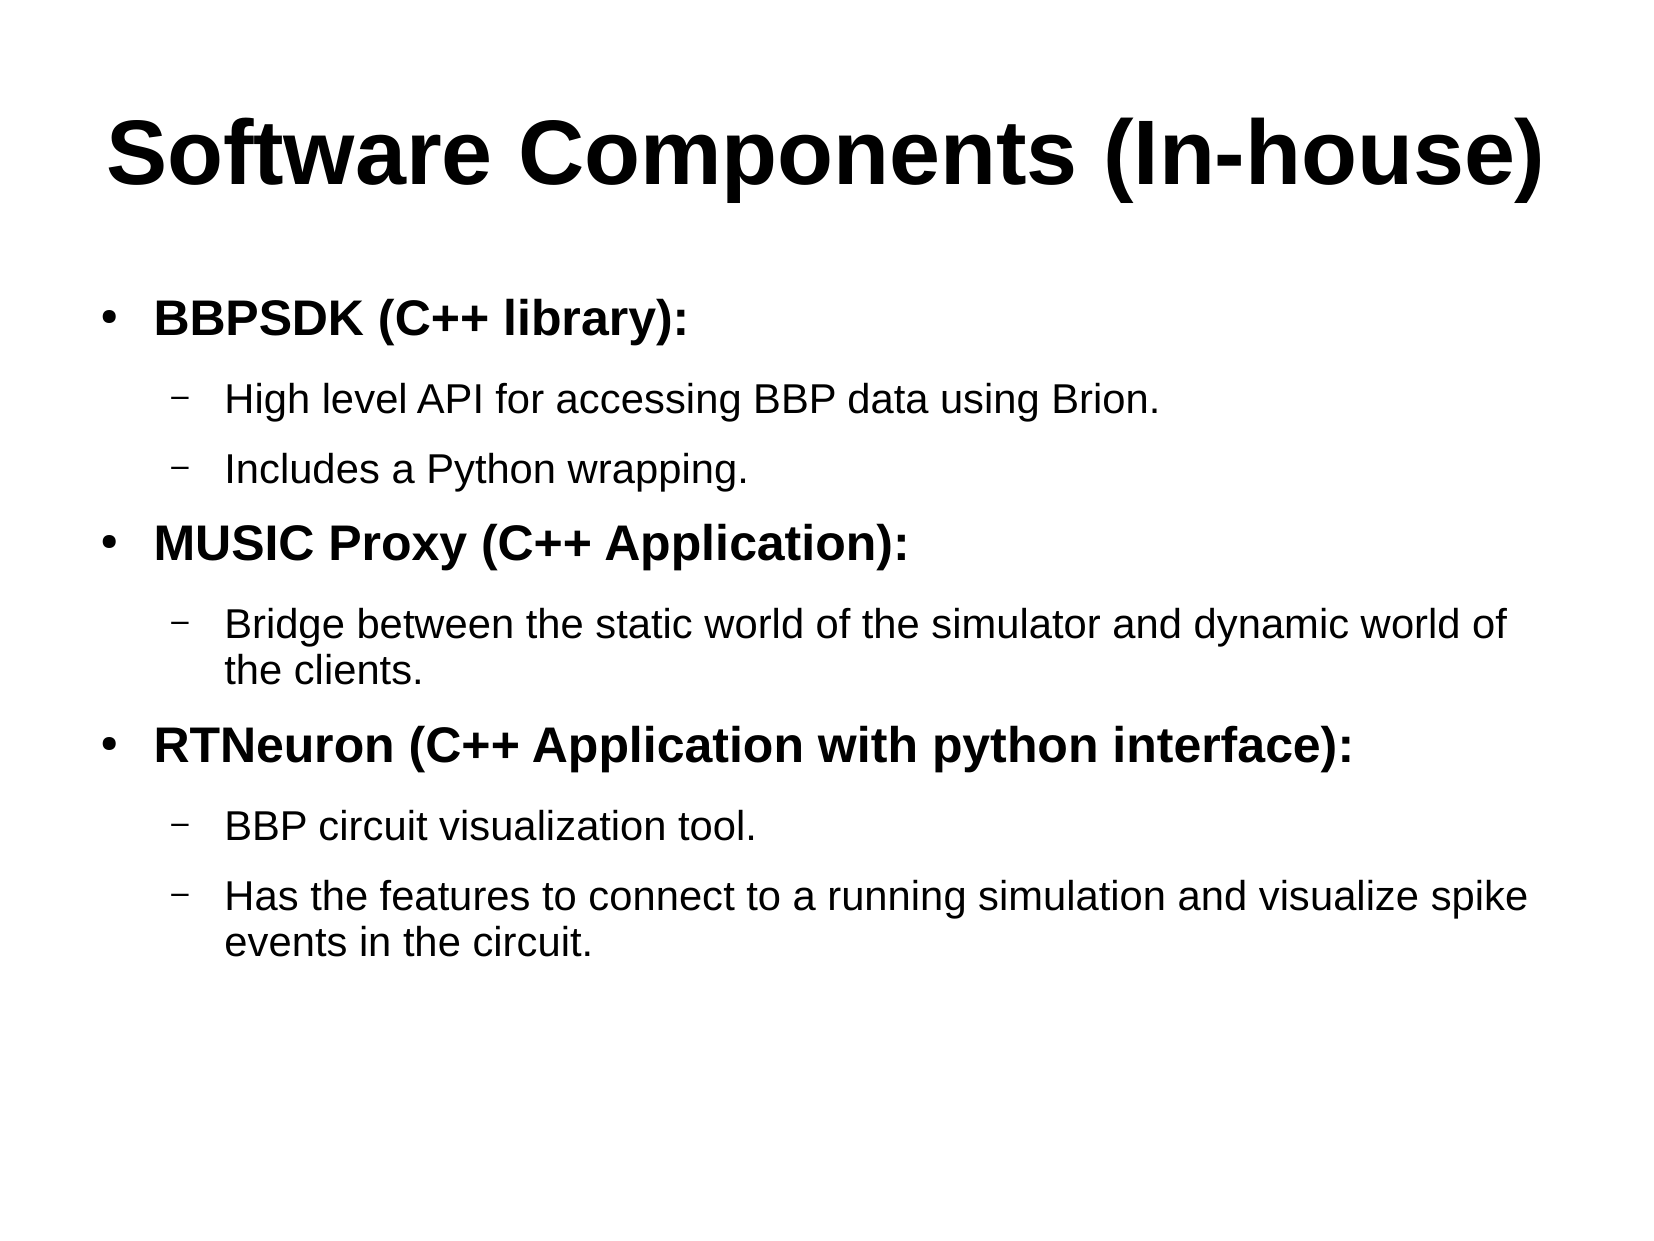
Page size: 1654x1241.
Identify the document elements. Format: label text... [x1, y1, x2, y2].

list BBPSDK (C++ library): High level API for accessing BBP data using Brion. Includes a Python wrapping. MUSIC Proxy (C++ Application): Bridge between the static world of the simulator and dynamic world of the clients. RTNeuron (C++ Application with python interface): BBP circuit visualization tool. Has the features to connect to a running simulation and visualize spike events in the circuit. [82, 290, 1571, 1010]
title Software Components (In-house) [82, 49, 1571, 257]
